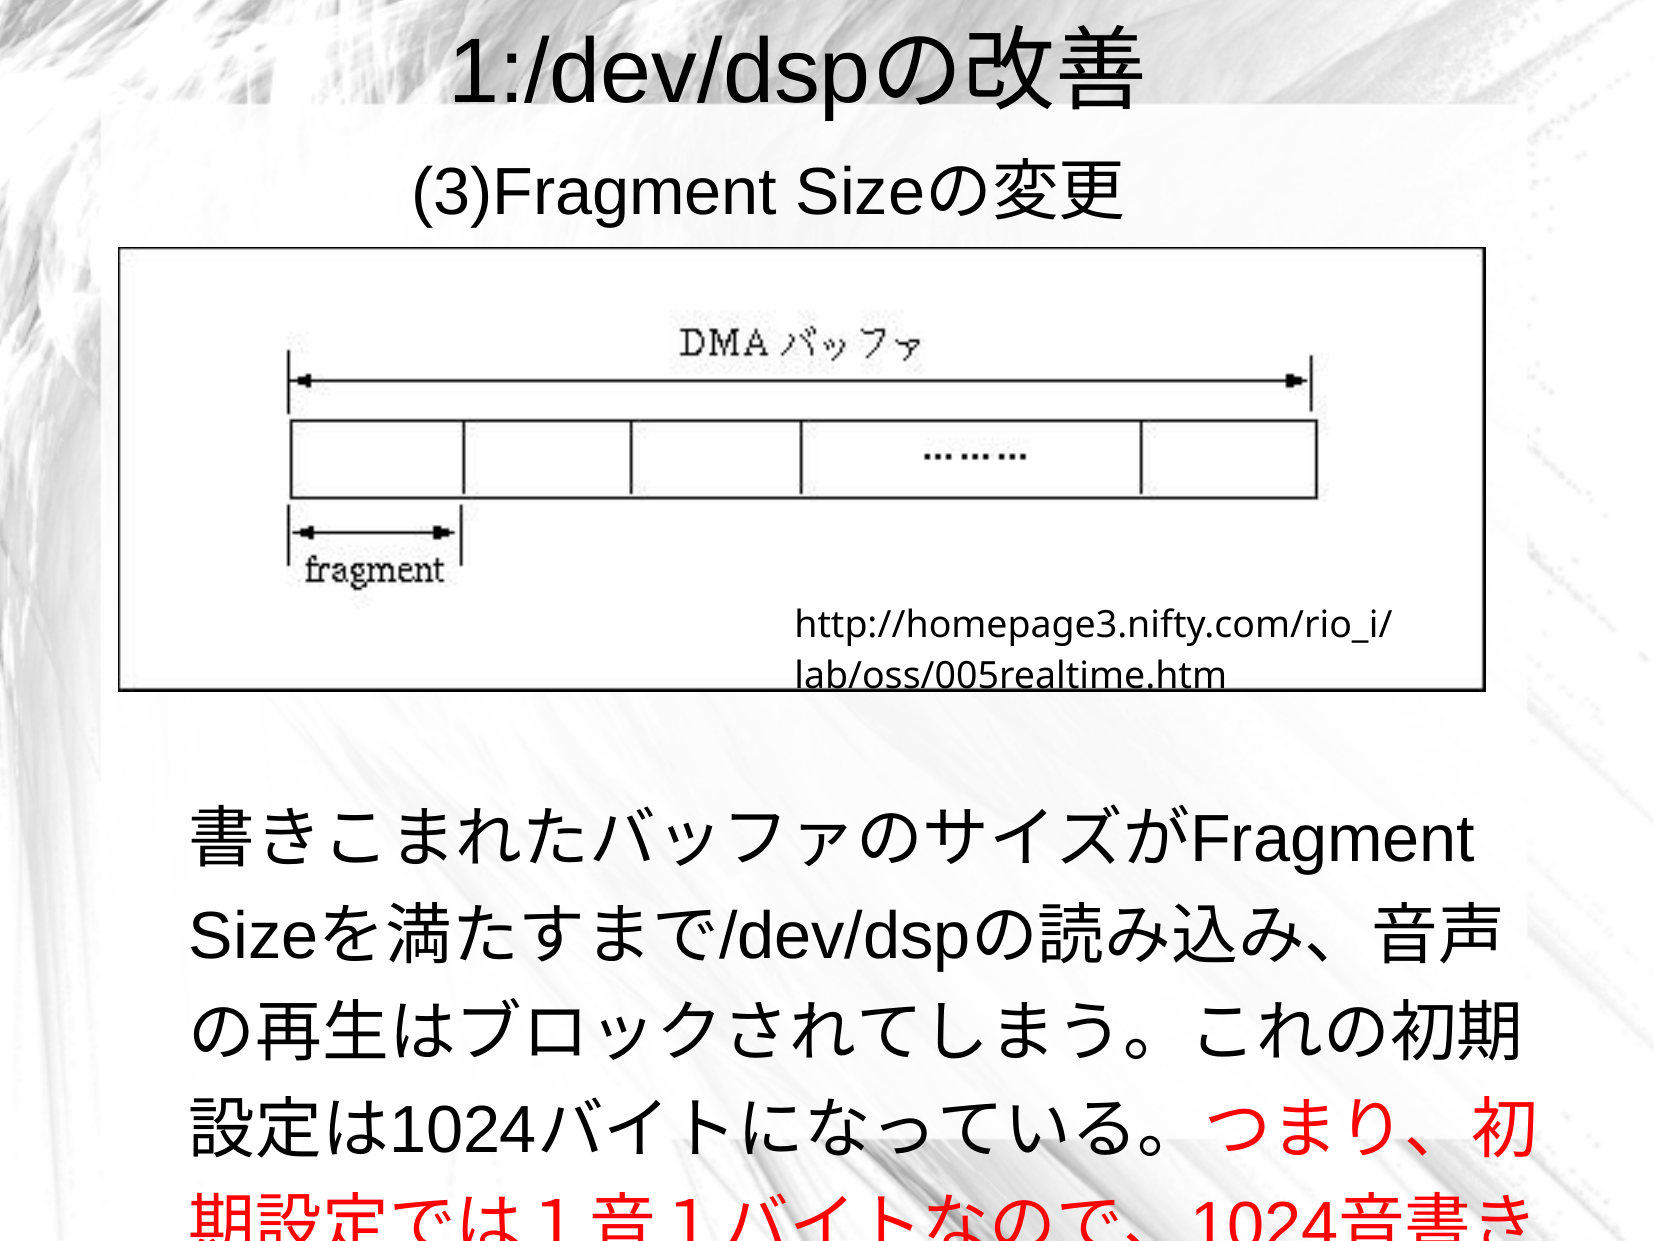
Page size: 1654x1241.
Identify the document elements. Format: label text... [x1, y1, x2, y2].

picture [0, 0, 1654, 1241]
text_box 1:/dev/dspの改善 [401, 13, 1194, 113]
text_box http://homepage3.nifty.com/rio_i/lab/oss/005realtime.htm [779, 590, 1430, 686]
list (3)Fragment Sizeの変更 書きこまれたバッファのサイズがFragment Sizeを満たすまで/dev/dspの読み込み、音声の再生はブロックされてしまう。これの初期設定は1024バイトになっている。つまり、初期設定では１音１バイトなので、1024音書きこまれるまで読み込めない。これは遅延の原因になる。 [118, 136, 1571, 1241]
